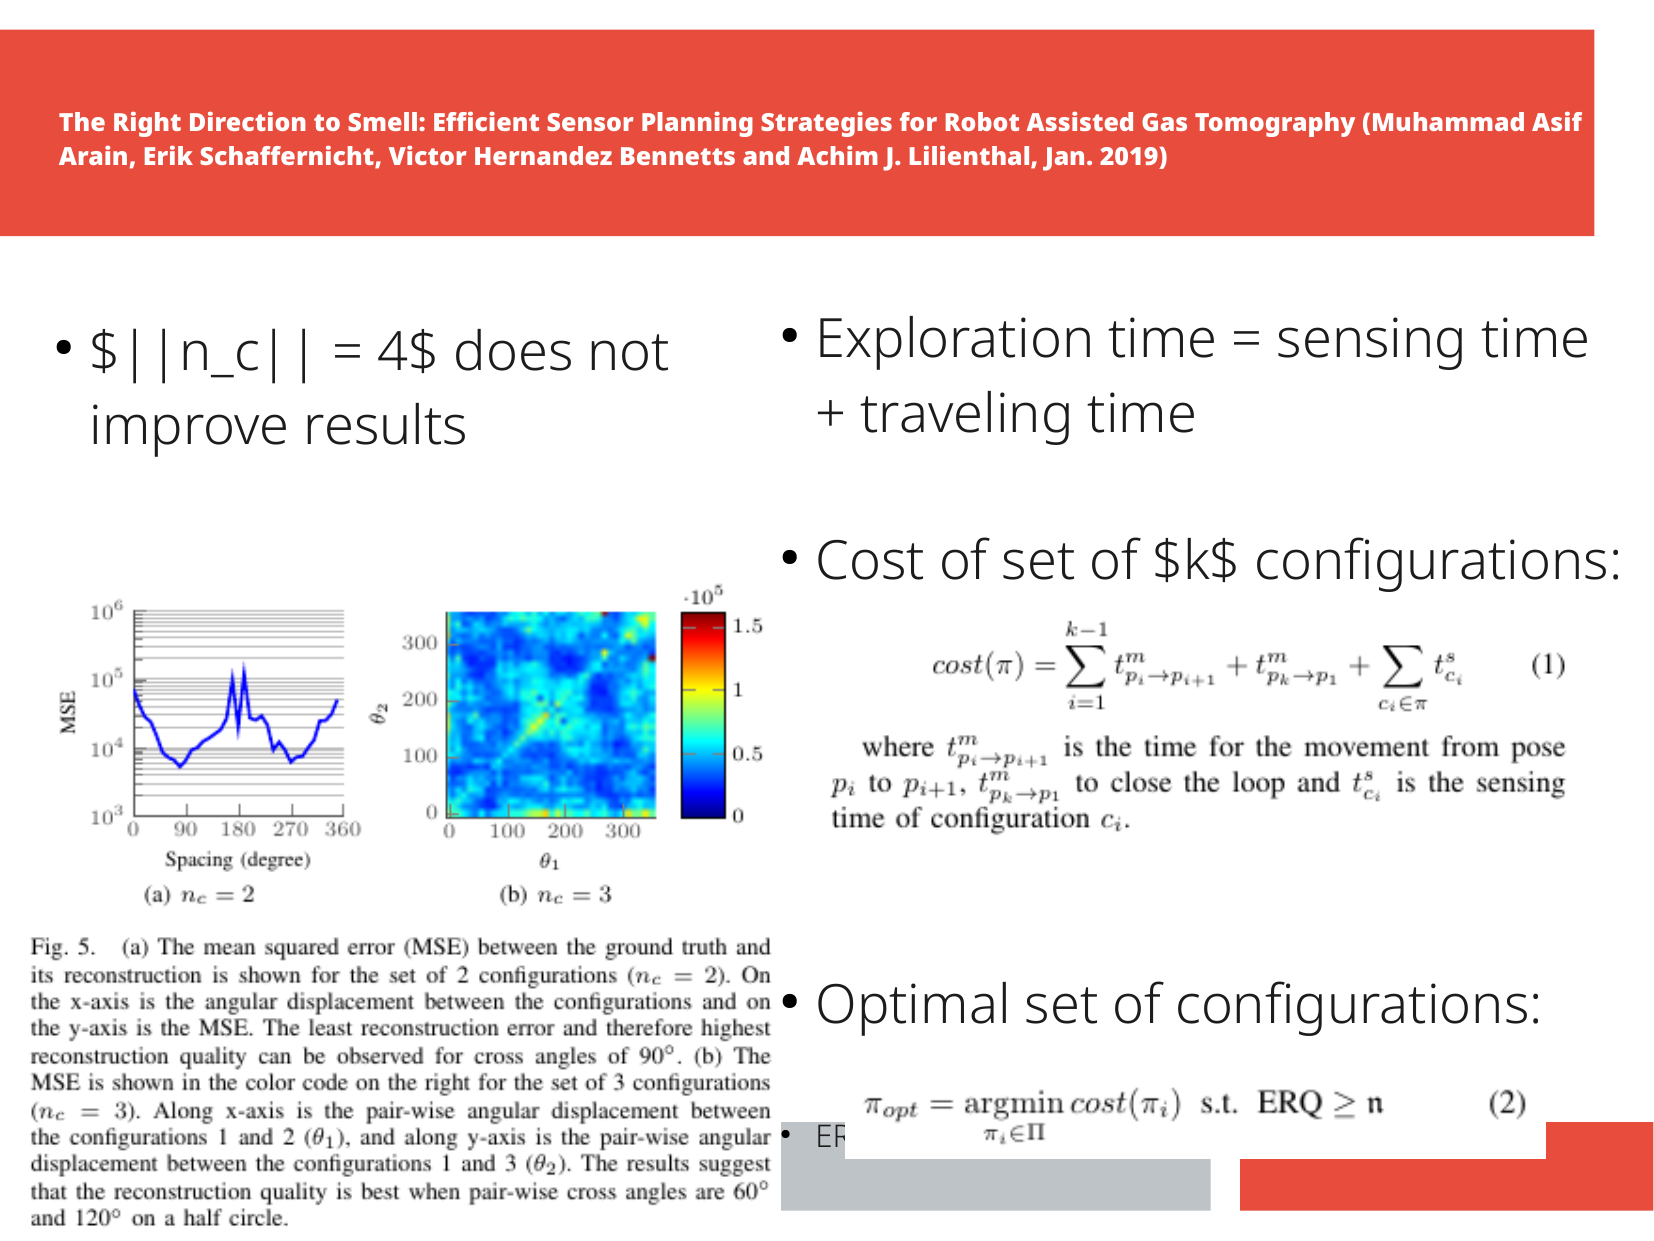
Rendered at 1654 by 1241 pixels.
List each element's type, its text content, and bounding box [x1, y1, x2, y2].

subtitle $||n_c|| = 4$ does not improve results [54, 312, 751, 569]
picture [845, 1049, 1546, 1159]
picture [820, 614, 1576, 839]
picture [2, 569, 780, 1241]
text_box Exploration time = sensing time + traveling time Cost of set of $k$ configurations: Optimal set of configurations: ERQ = Expected Reconstruction Quality [780, 300, 1636, 1241]
title The Right Direction to Smell: Efficient Sensor Planning Strategies for Robot Assisted Gas Tomography (Muhammad Asif Arain, Erik Schaffernicht, Victor Hernandez Bennetts and Achim J. Lilienthal, Jan. 2019) [59, 59, 1595, 207]
